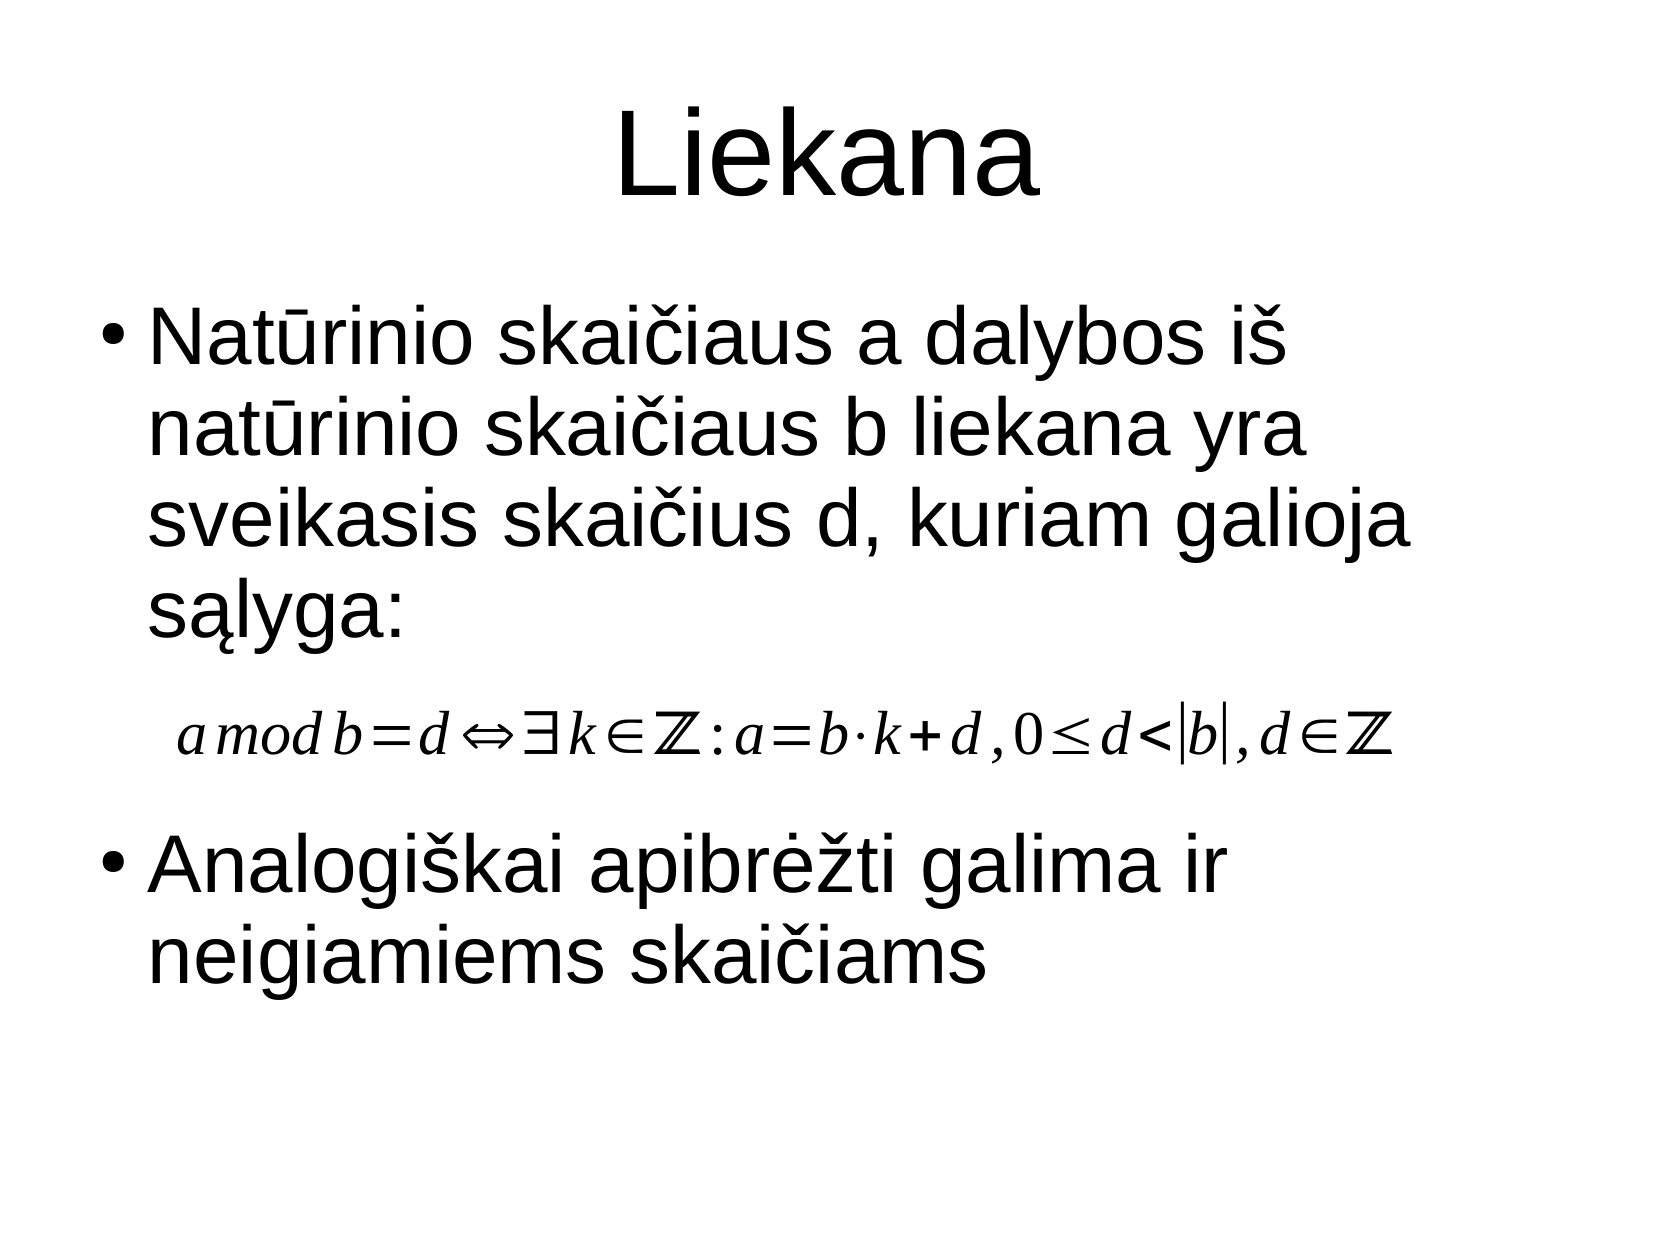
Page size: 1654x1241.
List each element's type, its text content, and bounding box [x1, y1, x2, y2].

title Liekana [82, 49, 1571, 257]
chart [168, 698, 1403, 768]
list Natūrinio skaičiaus a dalybos iš natūrinio skaičiaus b liekana yra sveikasis skaičius d, kuriam galioja sąlyga: Analogiškai apibrėžti galima ir neigiamiems skaičiams [82, 290, 1571, 1010]
